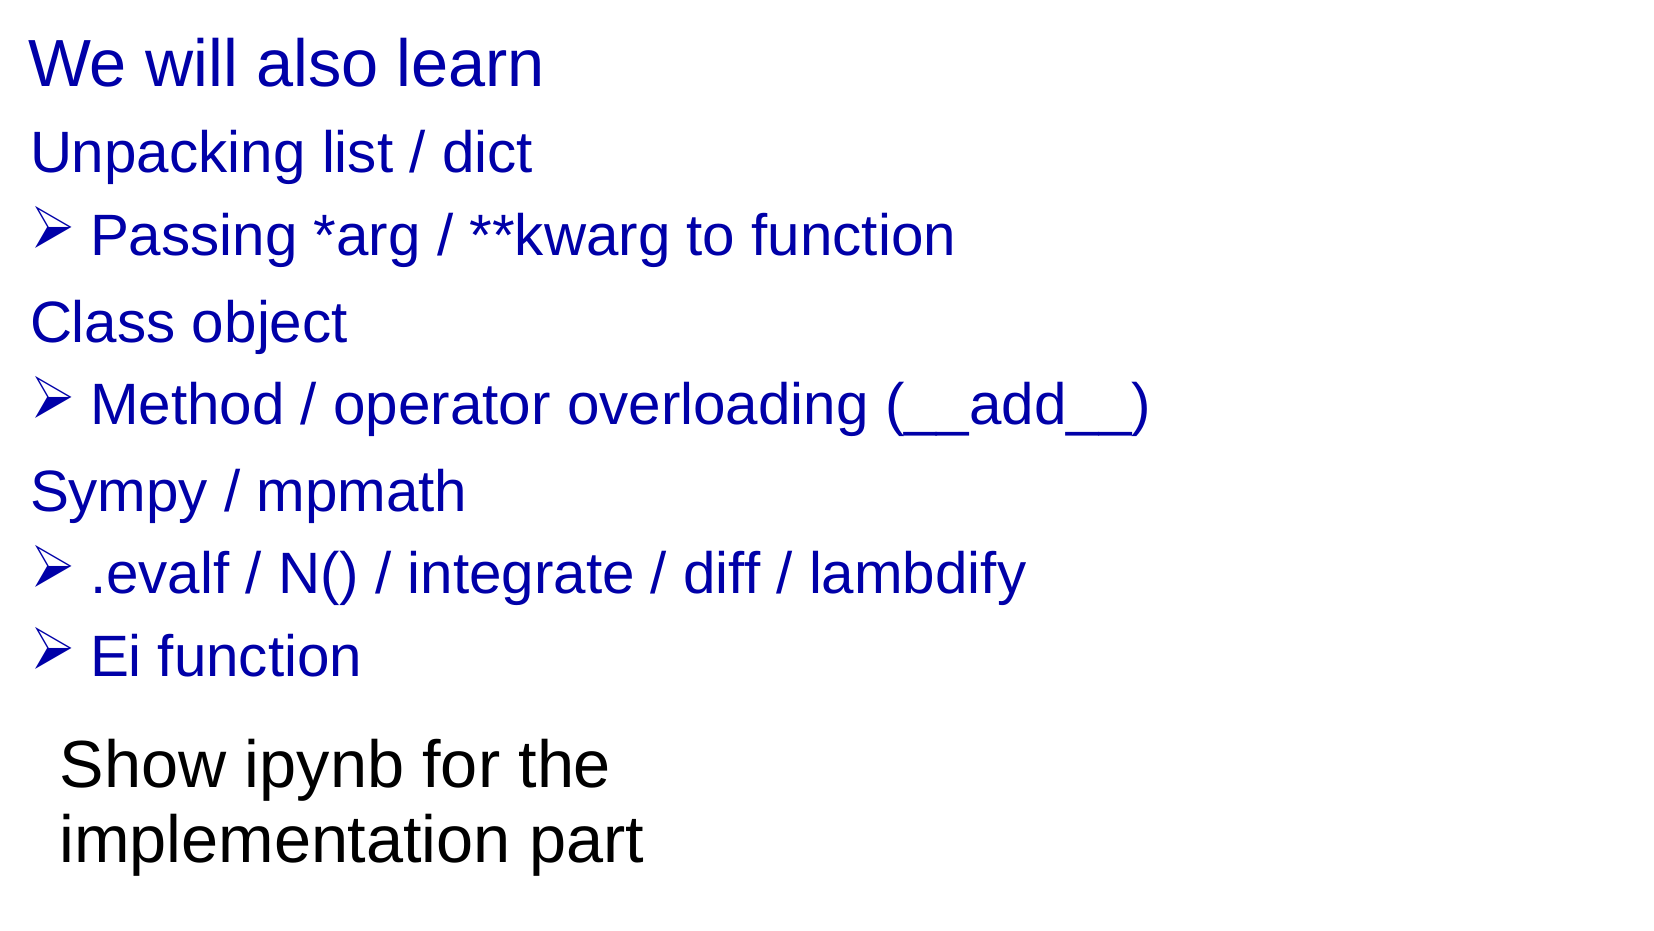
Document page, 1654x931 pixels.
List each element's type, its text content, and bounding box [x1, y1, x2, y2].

text_box Show ipynb for the implementation part [45, 720, 676, 886]
title We will also learn [28, 21, 1626, 106]
list Unpacking list / dict Passing *arg / **kwarg to function Class object Method / operator overloading (__add__) Sympy / mpmath .evalf / N() / integrate / diff / lambdify Ei function [30, 120, 1645, 916]
